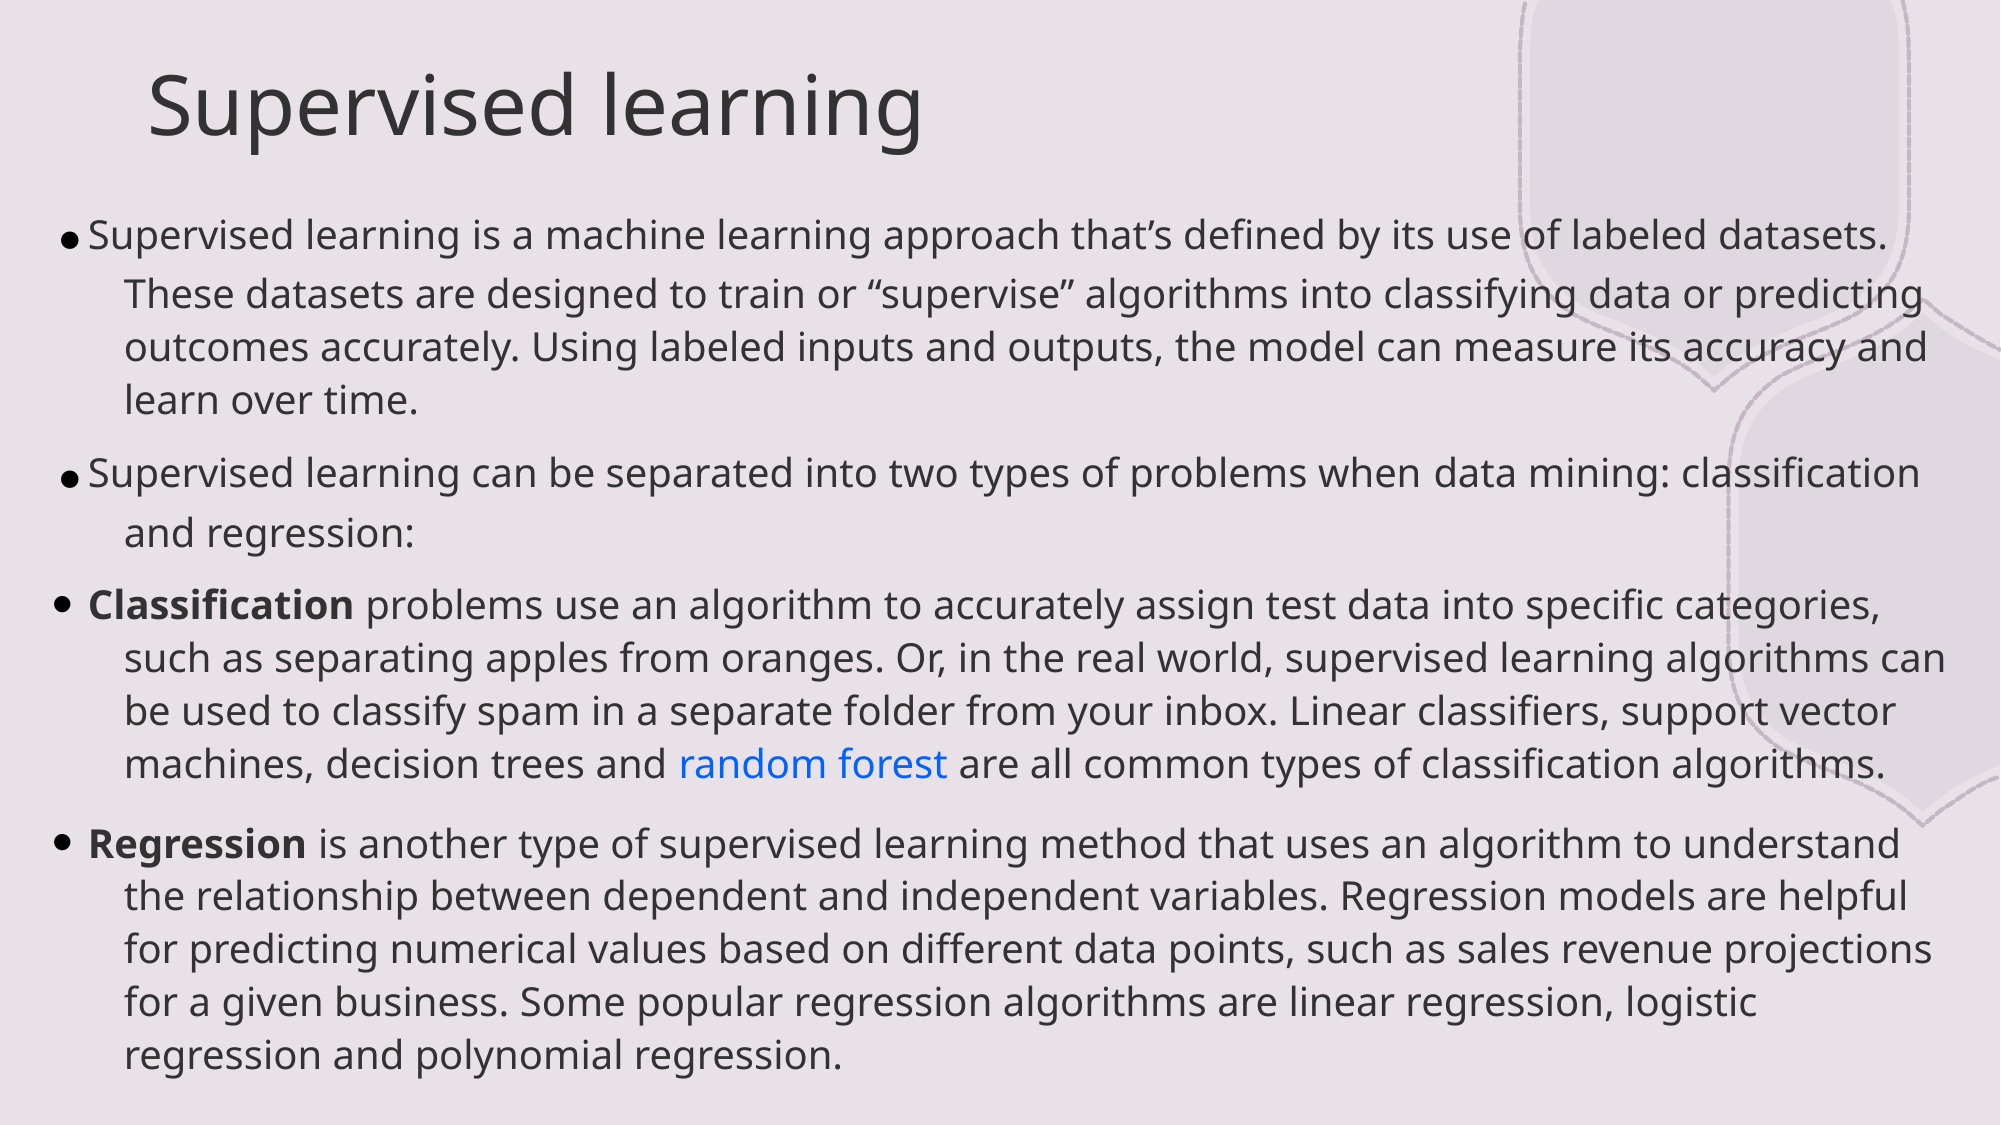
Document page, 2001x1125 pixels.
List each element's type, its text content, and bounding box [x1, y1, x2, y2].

list Supervised learning is a machine learning approach that’s defined by its use of labeled datasets. These datasets are designed to train or “supervise” algorithms into classifying data or predicting outcomes accurately. Using labeled inputs and outputs, the model can measure its accuracy and learn over time. Supervised learning can be separated into two types of problems when data mining: classification and regression: Classification problems use an algorithm to accurately assign test data into specific categories, such as separating apples from oranges. Or, in the real world, supervised learning algorithms can be used to classify spam in a separate folder from your inbox. Linear classifiers, support vector machines, decision trees and random forest are all common types of classification algorithms. Regression is another type of supervised learning method that uses an algorithm to understand the relationship between dependent and independent variables. Regression models are helpful for predicting numerical values based on different data points, such as sales revenue projections for a given business. Some popular regression algorithms are linear regression, logistic regression and polynomial regression. [36, 196, 1977, 1104]
title Supervised learning [132, 21, 1622, 196]
